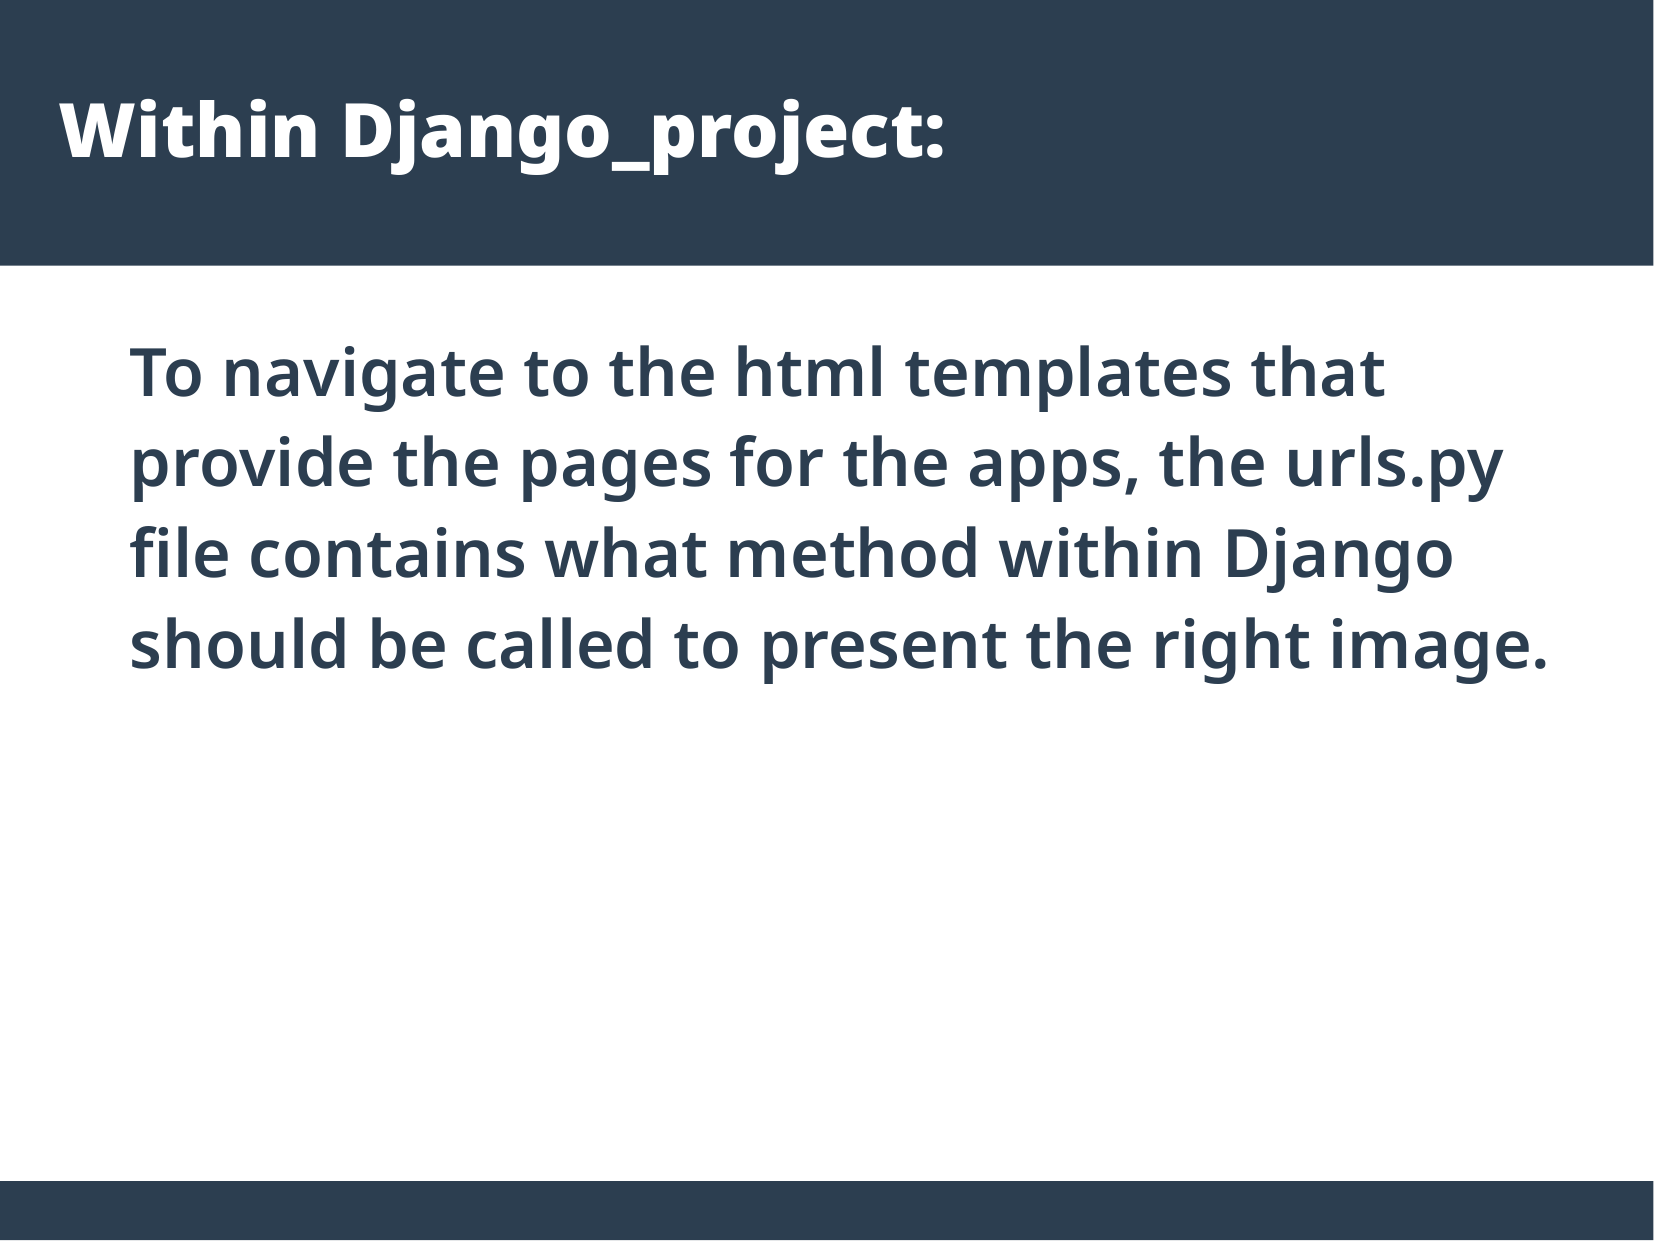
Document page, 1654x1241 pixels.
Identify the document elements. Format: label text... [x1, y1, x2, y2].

list To navigate to the html templates that provide the pages for the apps, the urls.py file contains what method within Django should be called to present the right image. [59, 324, 1595, 1152]
title Within Django_project: [59, 49, 1595, 207]
